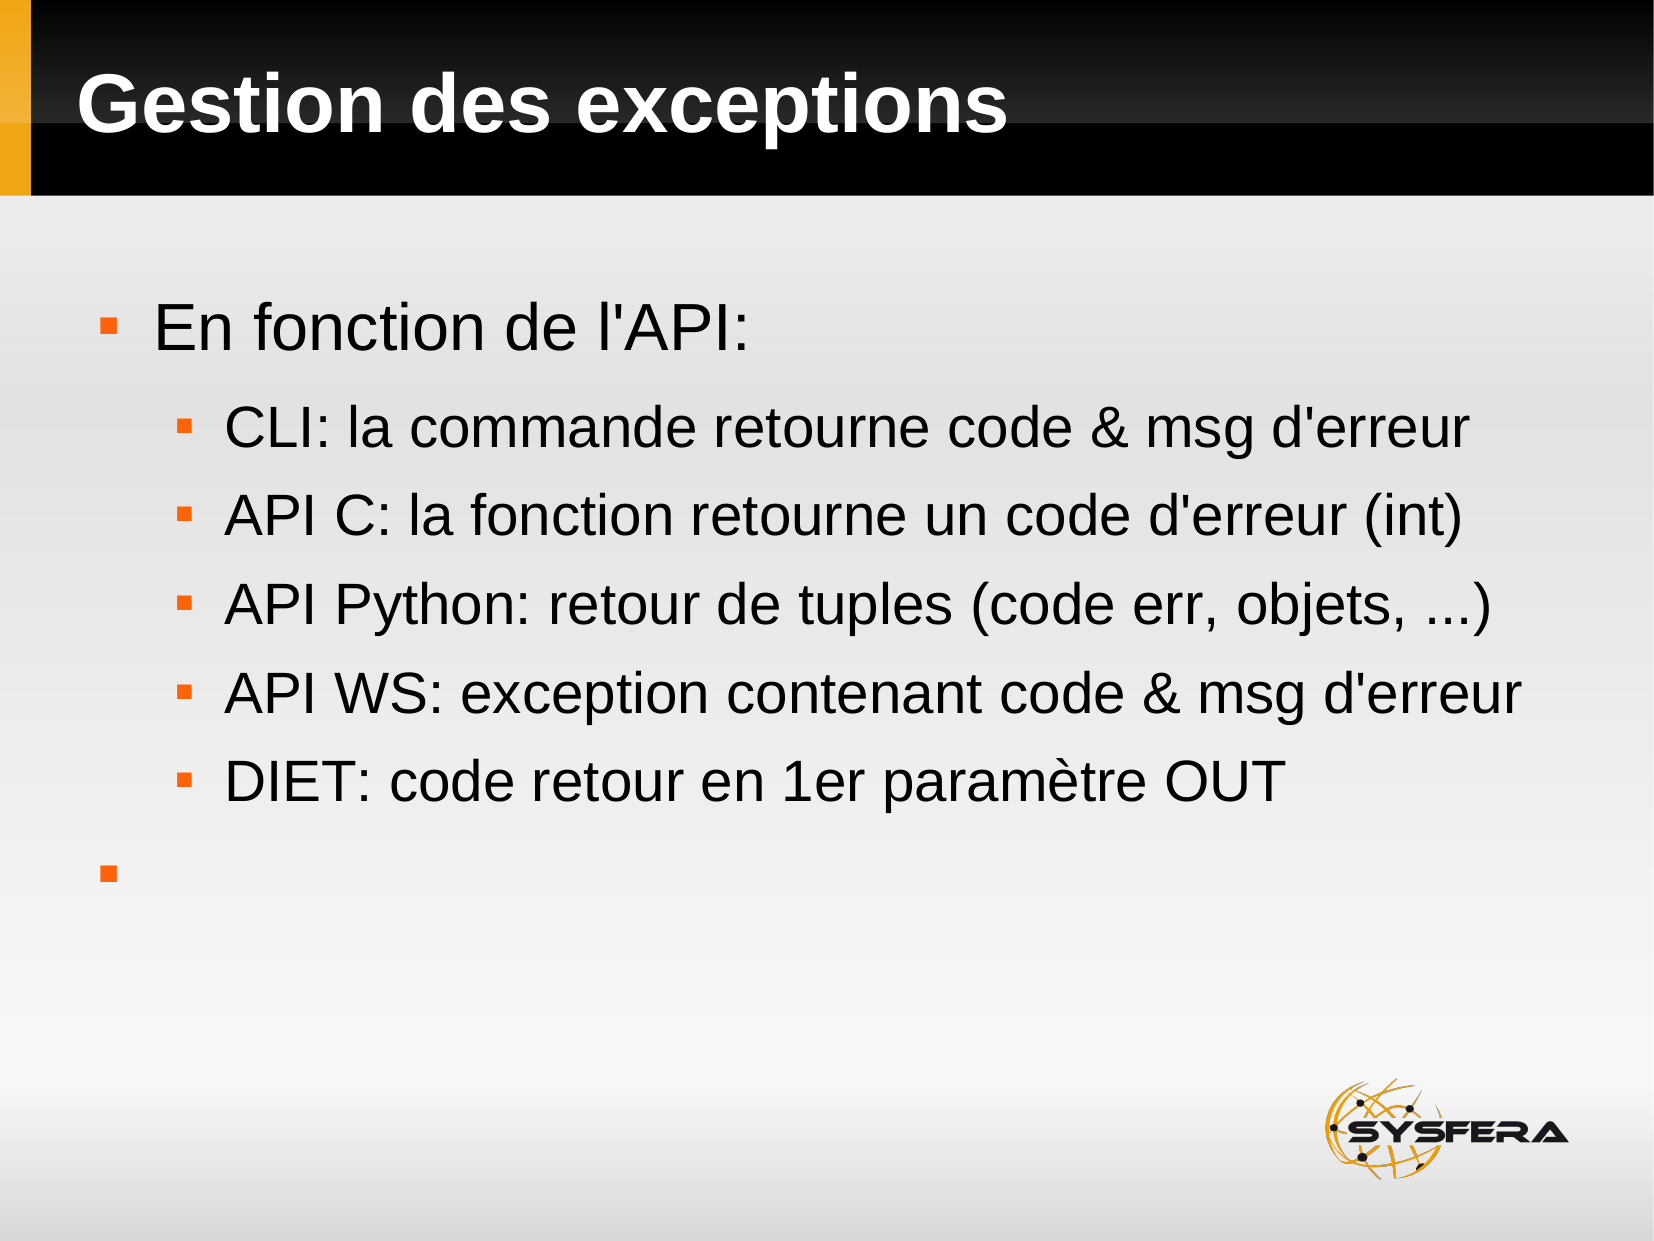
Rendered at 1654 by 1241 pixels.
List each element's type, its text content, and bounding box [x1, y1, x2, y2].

list En fonction de l'API: CLI: la commande retourne code & msg d'erreur API C: la fonction retourne un code d'erreur (int) API Python: retour de tuples (code err, objets, ...) API WS: exception contenant code & msg d'erreur DIET: code retour en 1er paramètre OUT [82, 290, 1571, 1094]
picture [0, 0, 1654, 1241]
title Gestion des exceptions [76, 0, 1565, 208]
